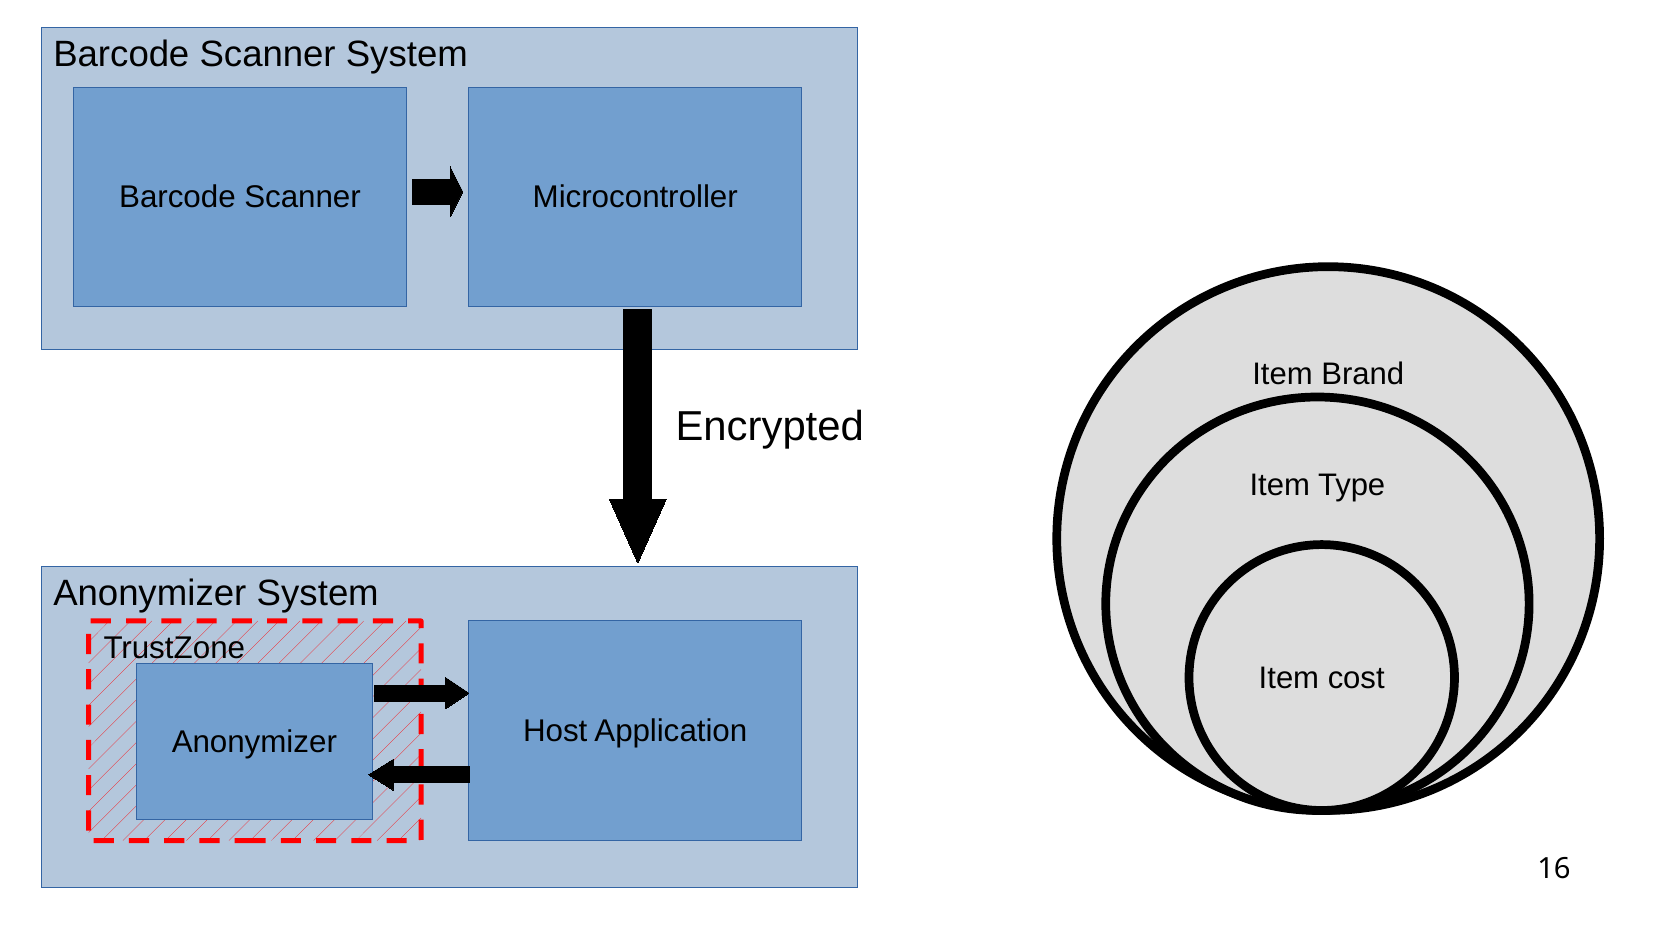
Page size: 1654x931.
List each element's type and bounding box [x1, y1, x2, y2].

picture [1052, 260, 1605, 816]
picture [40, 26, 863, 890]
